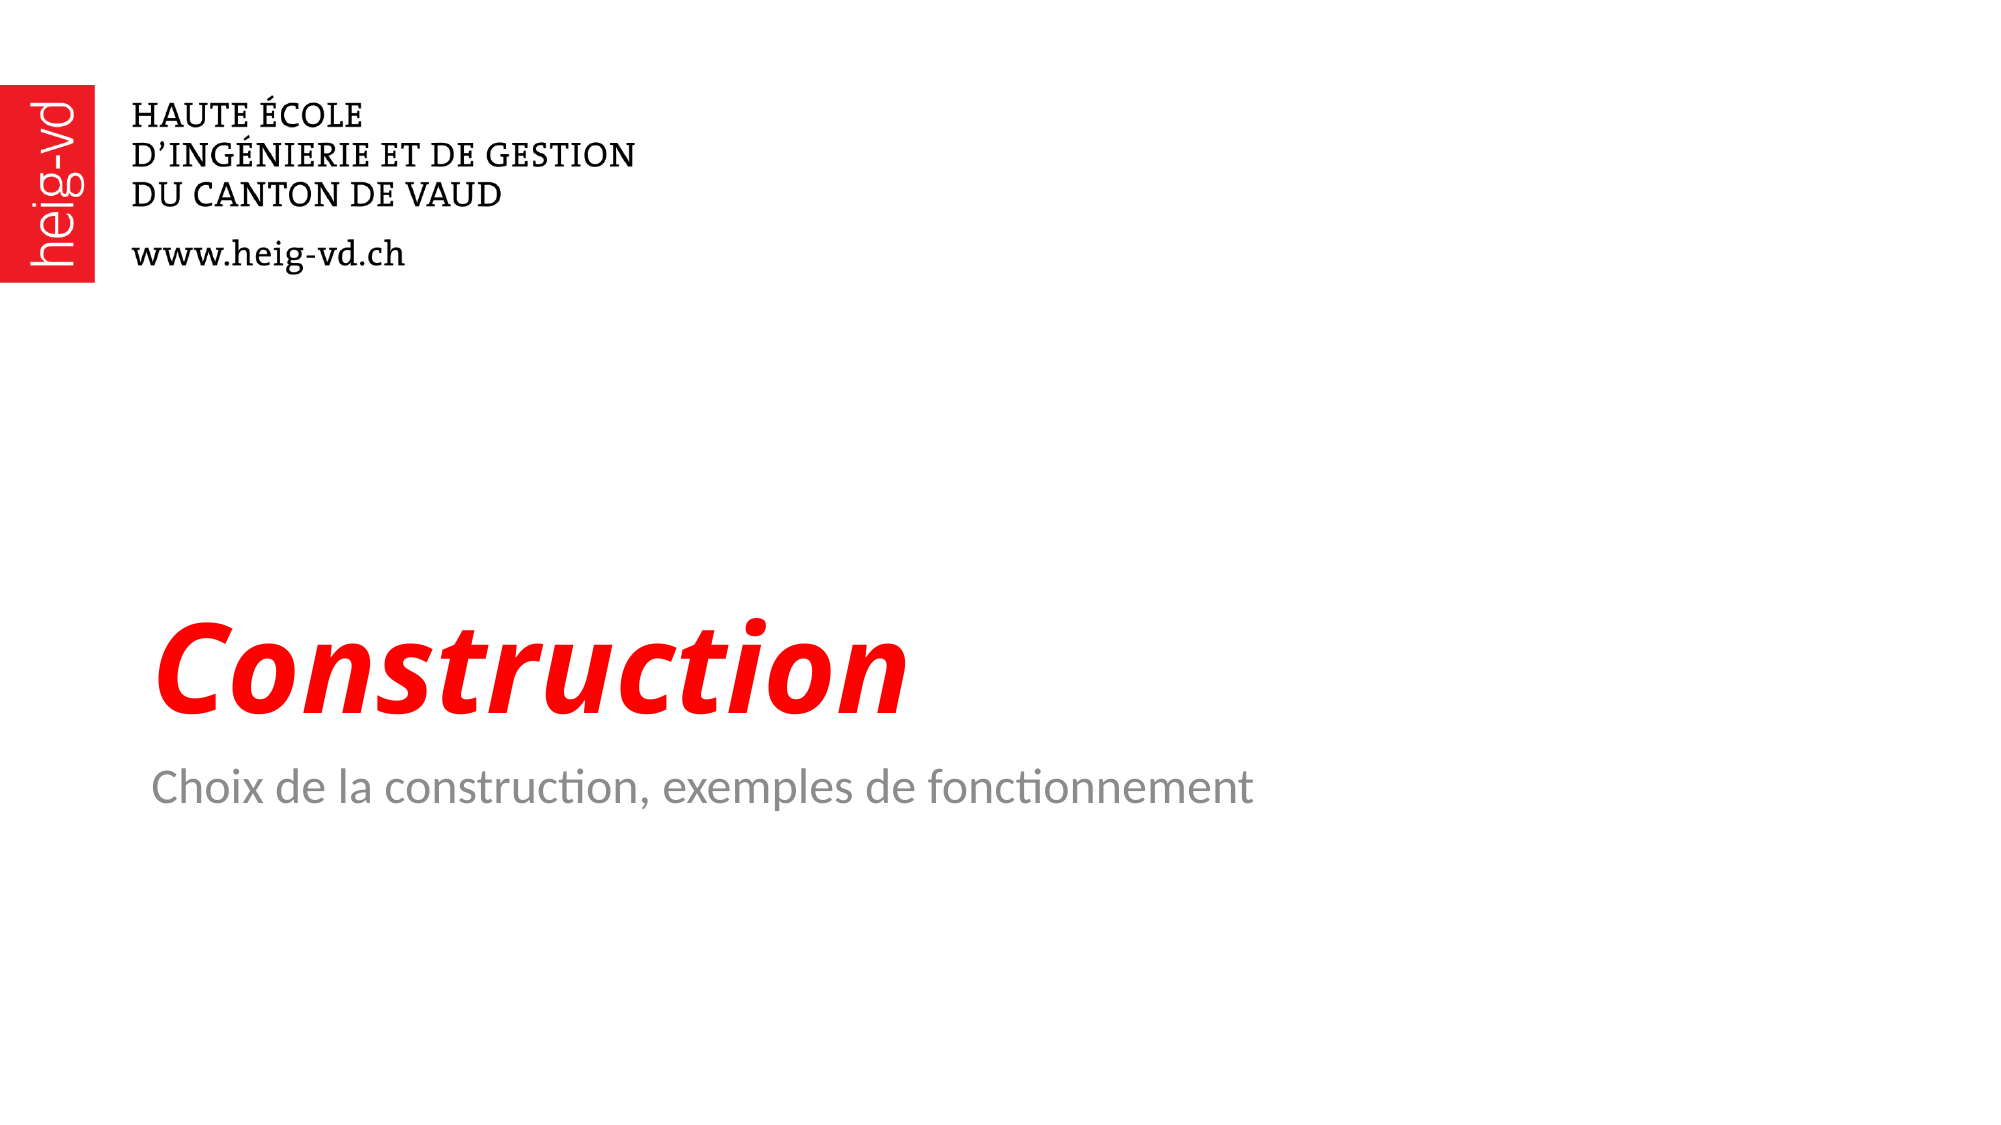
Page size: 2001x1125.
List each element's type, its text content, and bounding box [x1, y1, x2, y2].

list Choix de la construction, exemples de fonctionnement [136, 752, 1862, 999]
picture [0, 85, 654, 283]
title Construction [136, 280, 1862, 749]
